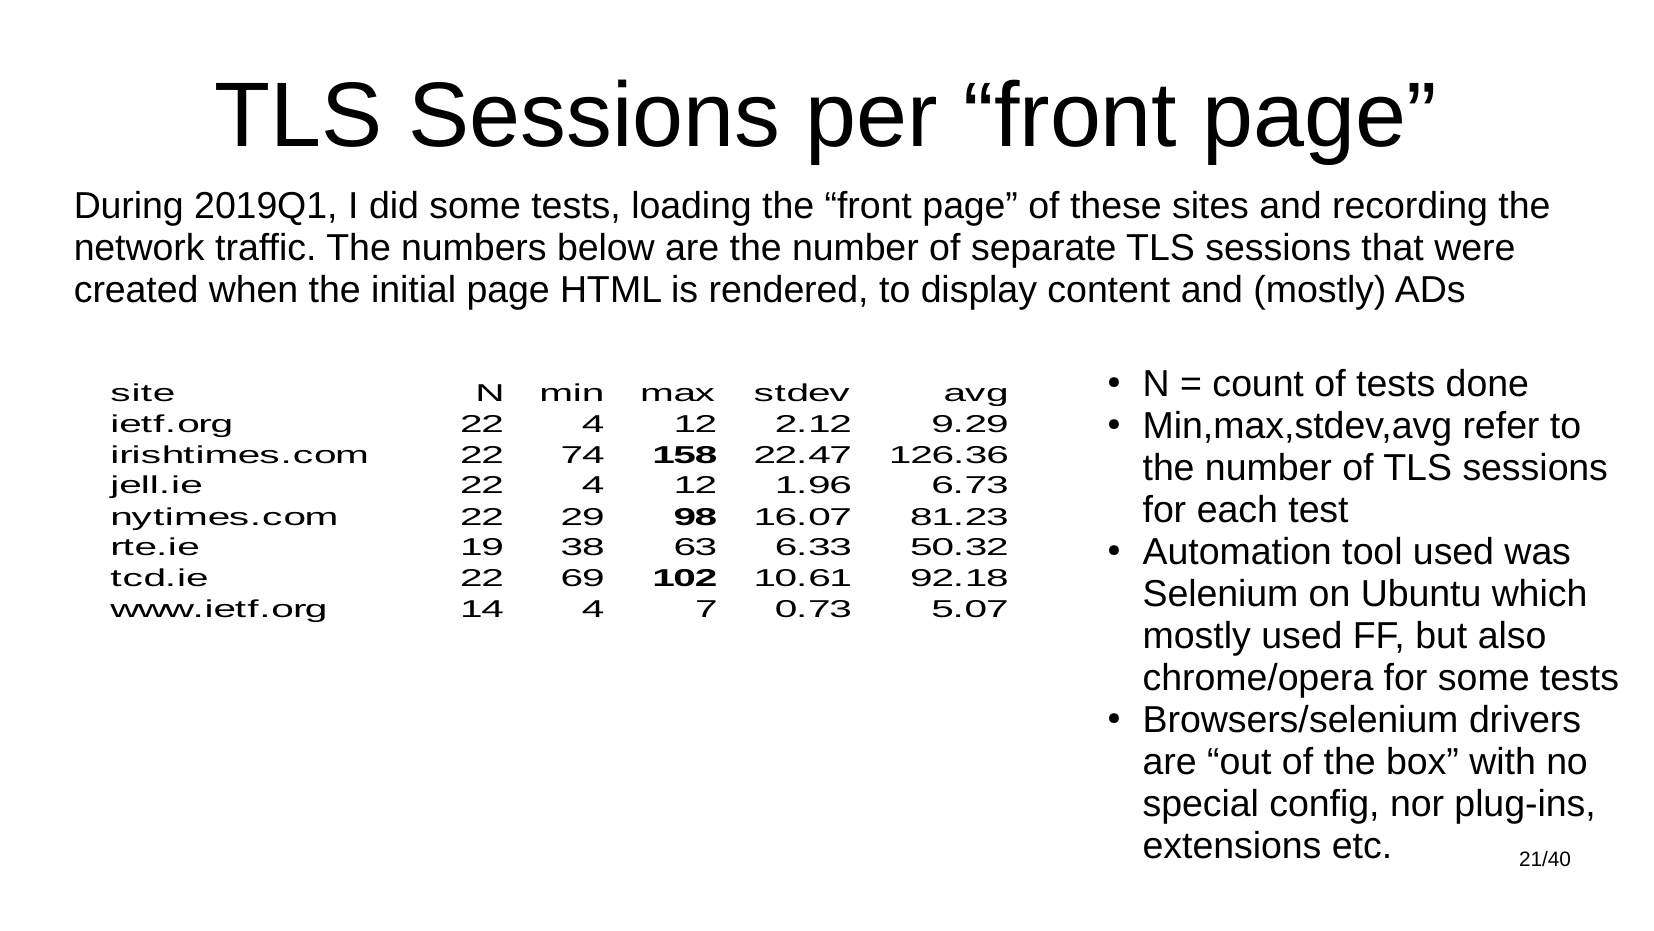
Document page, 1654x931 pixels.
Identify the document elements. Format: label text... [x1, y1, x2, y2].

title TLS Sessions per “front page” [82, 37, 1571, 177]
text_box N = count of tests done Min,max,stdev,avg refer to the number of TLS sessions for each test Automation tool used was Selenium on Ubuntu which mostly used FF, but also chrome/opera for some tests Browsers/selenium drivers are “out of the box” with no special config, nor plug-ins, extensions etc. [1092, 355, 1654, 874]
chart [106, 377, 1016, 876]
text_box During 2019Q1, I did some tests, loading the “front page” of these sites and recording the network traffic. The numbers below are the number of separate TLS sessions that were created when the initial page HTML is rendered, to display content and (mostly) ADs [59, 177, 1619, 326]
